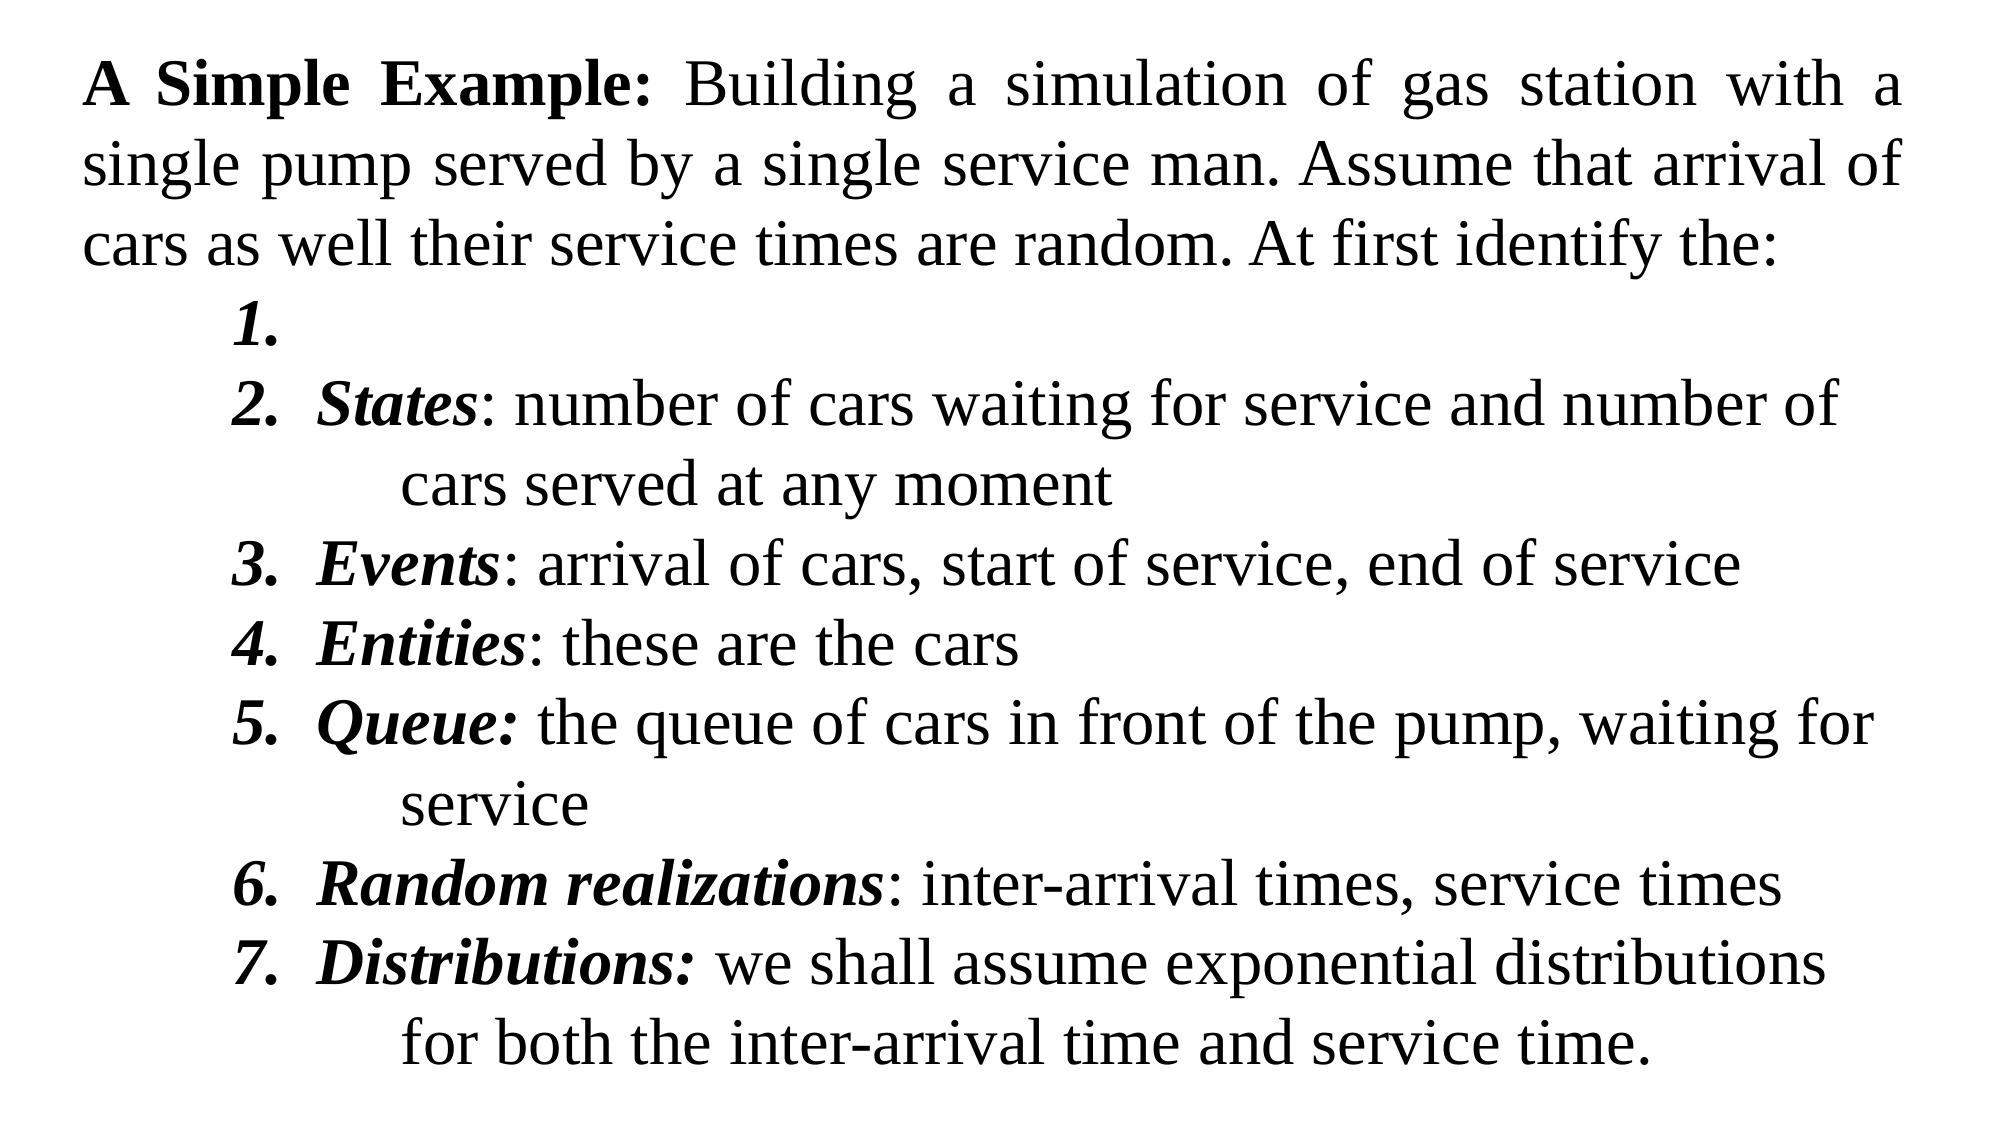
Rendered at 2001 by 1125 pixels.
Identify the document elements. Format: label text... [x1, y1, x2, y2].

text_box A Simple Example: Building a simulation of gas station with a single pump served by a single service man. Assume that arrival of cars as well their service times are random. At first identify the: States: number of cars waiting for service and number of cars served at any moment Events: arrival of cars, start of service, end of service Entities: these are the cars Queue: the queue of cars in front of the pump, waiting for service Random realizations: inter-arrival times, service times Distributions: we shall assume exponential distributions for both the inter-arrival time and service time. [67, 31, 1921, 1086]
